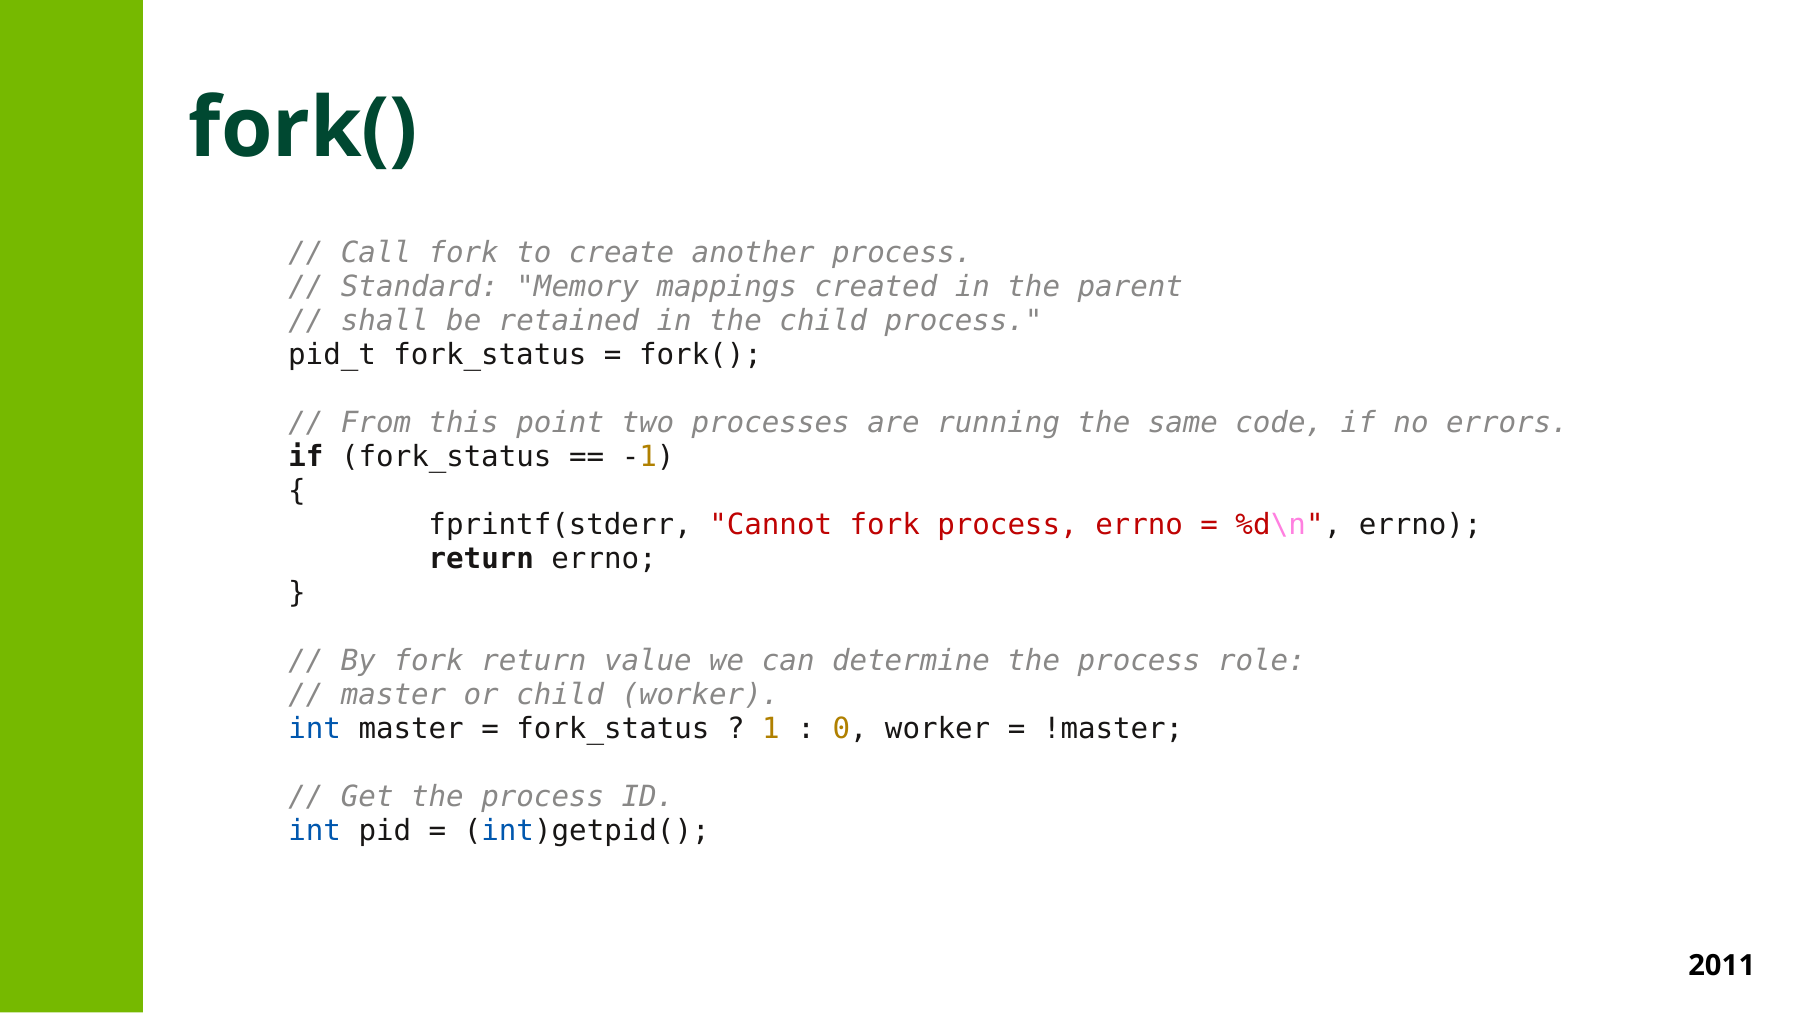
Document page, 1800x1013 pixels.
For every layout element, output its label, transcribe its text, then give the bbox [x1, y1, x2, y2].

chart [146, 235, 1615, 954]
title fork() [188, 40, 1733, 211]
